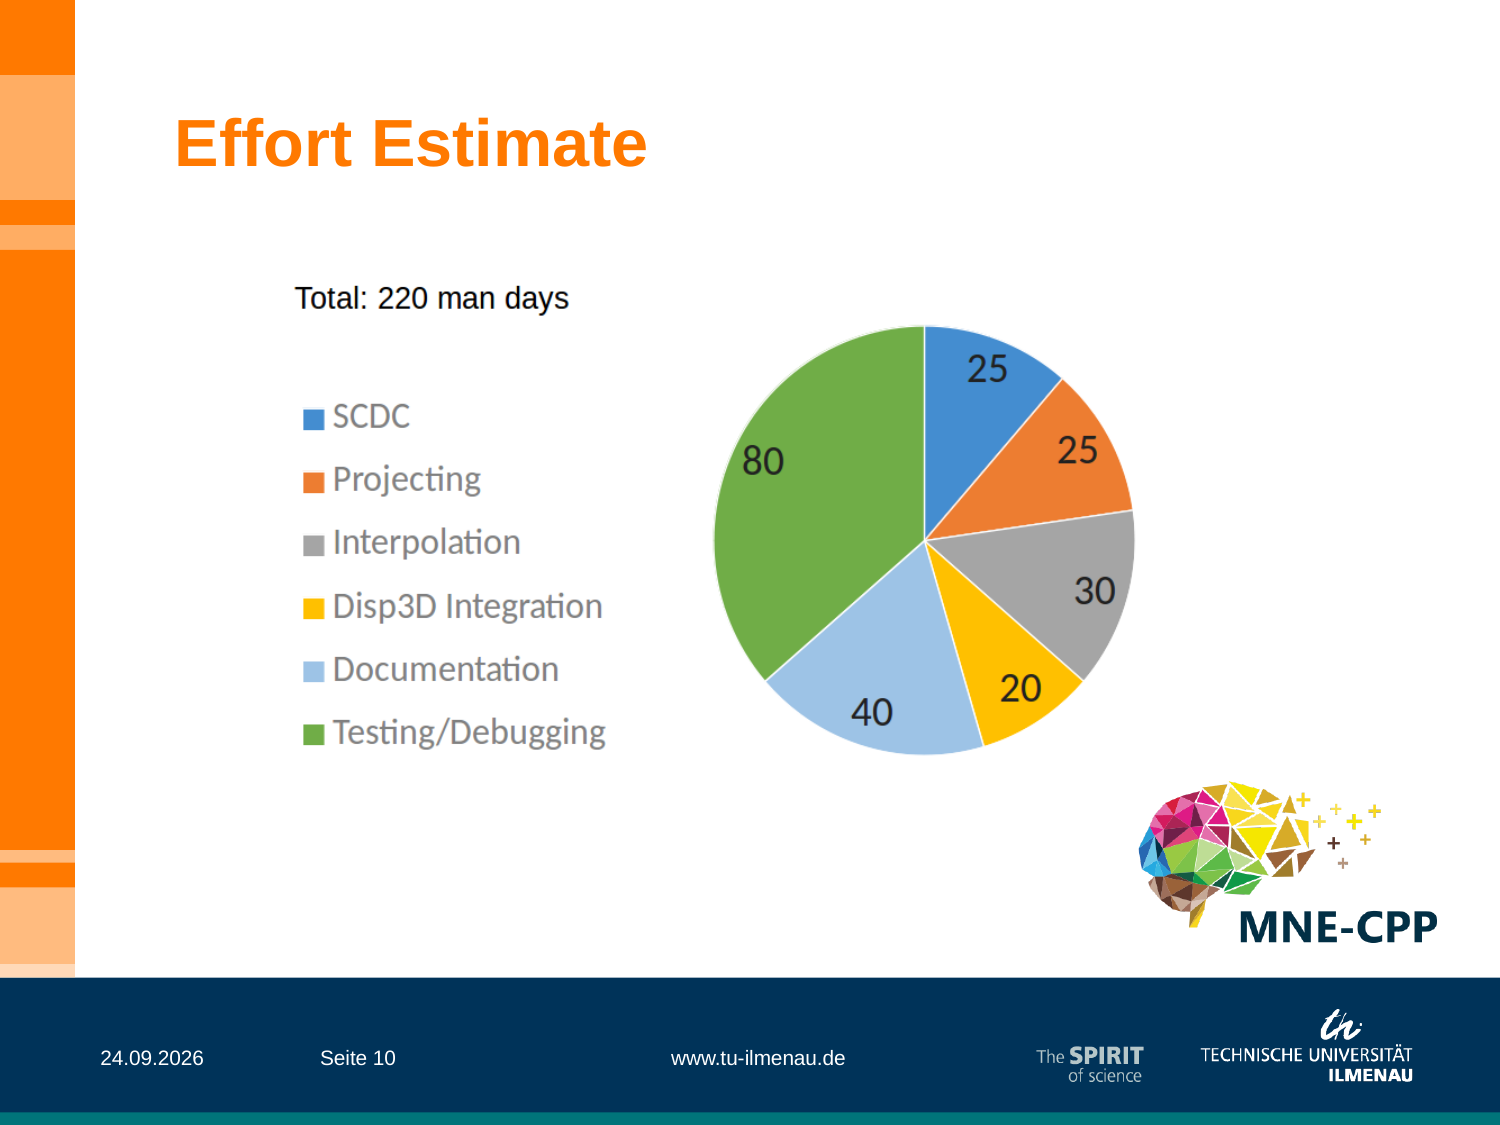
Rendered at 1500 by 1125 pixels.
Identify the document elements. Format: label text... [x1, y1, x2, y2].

slide_number Seite <Foliennummer> [289, 1037, 427, 1088]
picture [1200, 1009, 1413, 1082]
slide_number 03.05.2017 [100, 1037, 276, 1088]
picture [1033, 1040, 1147, 1085]
text_box Effort Estimate [174, 99, 1413, 188]
footer www.tu-ilmenau.de [644, 1037, 858, 1088]
picture [236, 200, 1500, 969]
